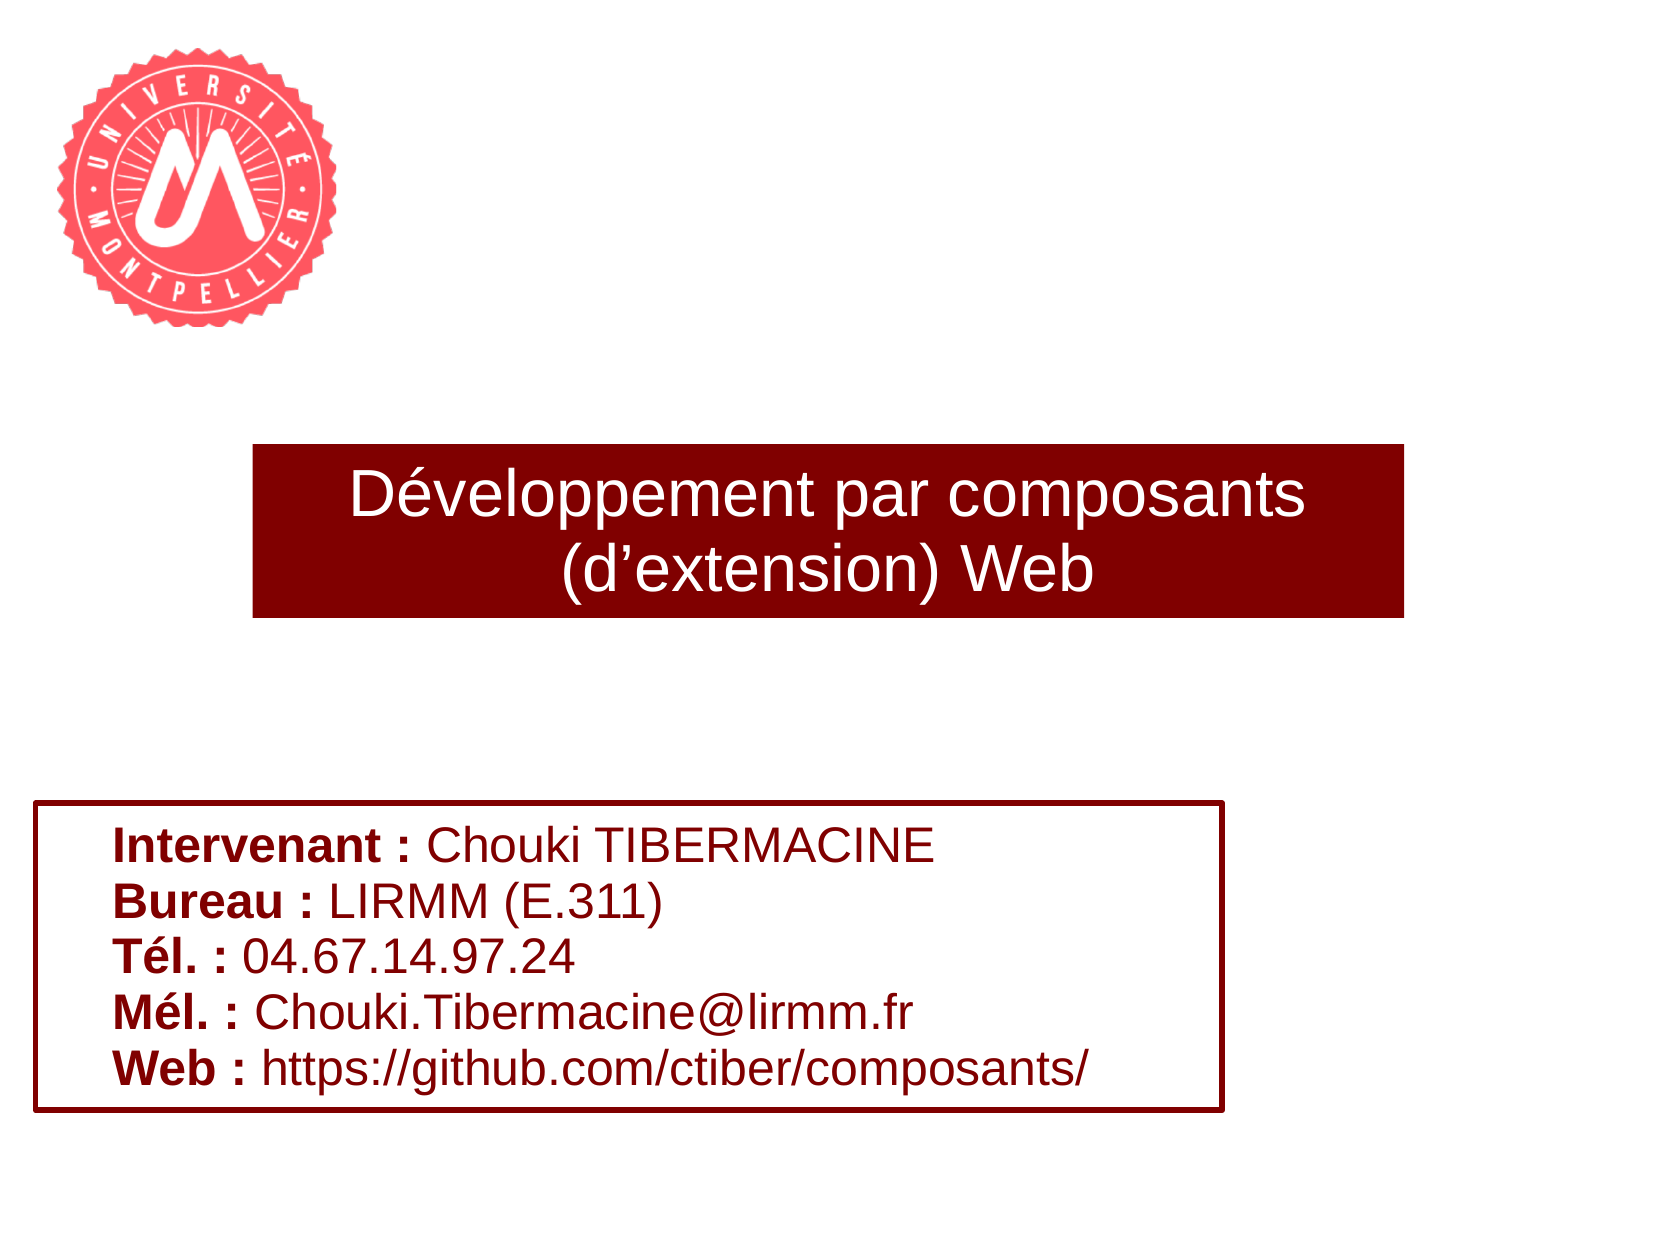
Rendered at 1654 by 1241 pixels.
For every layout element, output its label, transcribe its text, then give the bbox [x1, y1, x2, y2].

text_box Intervenant : Chouki TIBERMACINE Bureau : LIRMM (E.311) Tél. : 04.67.14.97.24 Mél. : Chouki.Tibermacine@lirmm.fr Web : https://github.com/ctiber/composants/ [35, 803, 1223, 1111]
text_box Développement par composants (d’extension) Web [252, 444, 1405, 618]
picture [57, 48, 338, 327]
